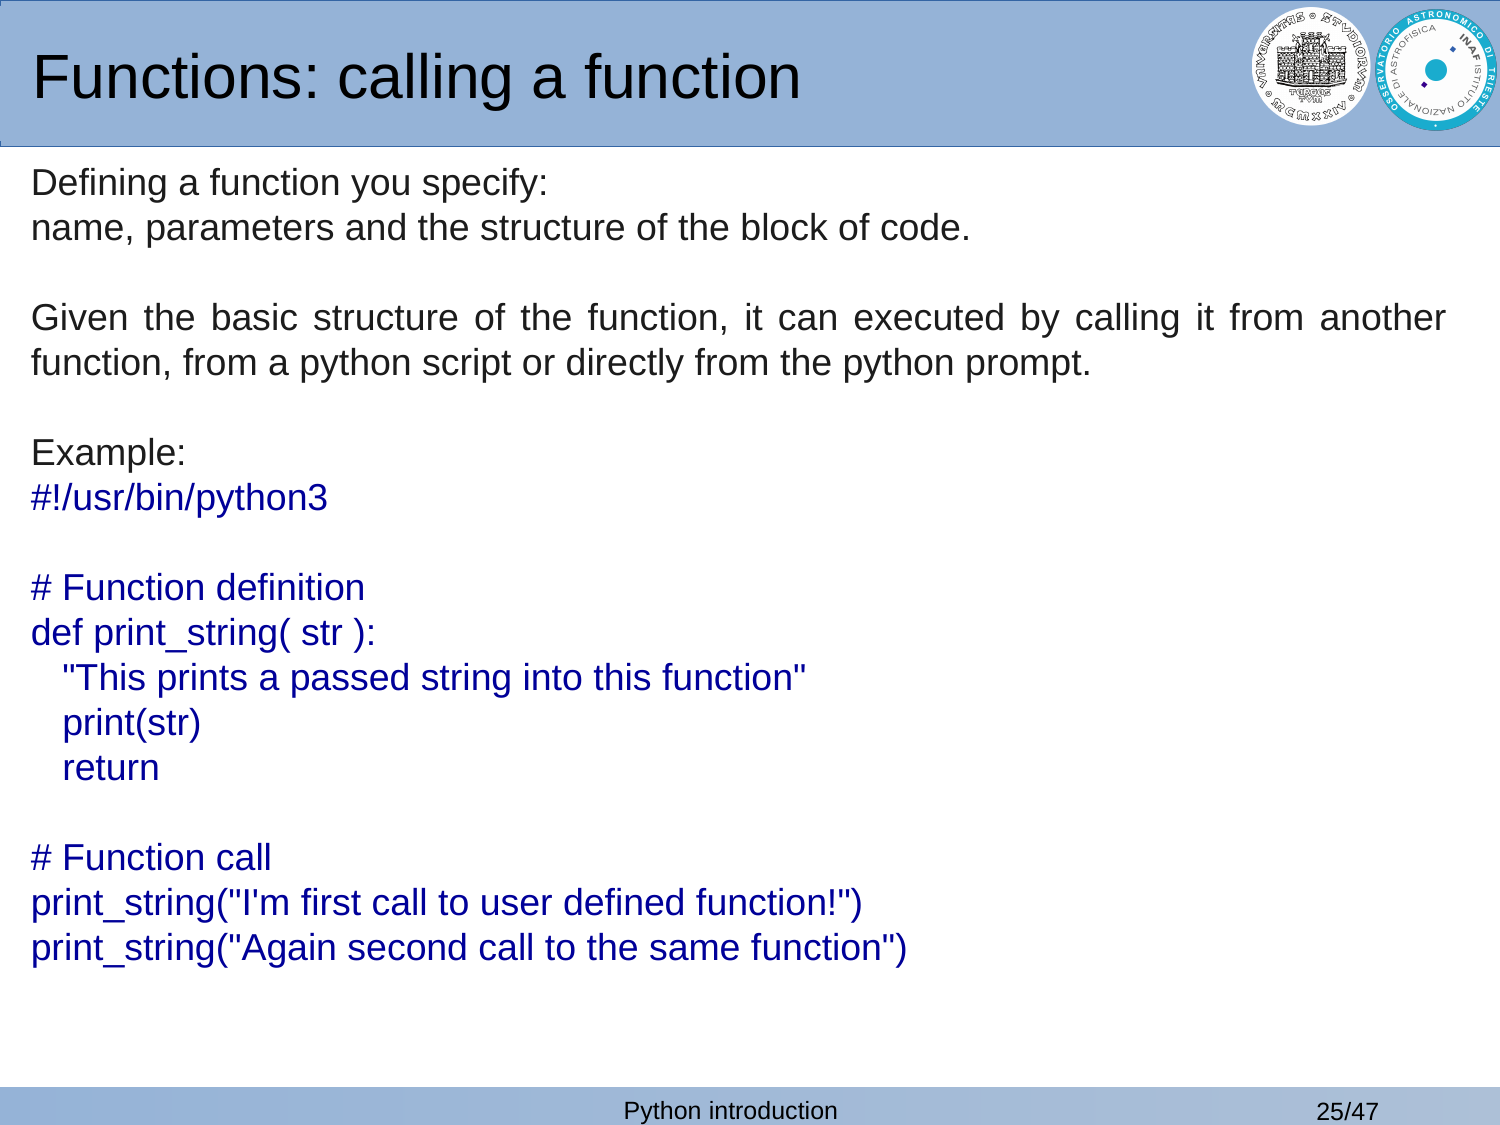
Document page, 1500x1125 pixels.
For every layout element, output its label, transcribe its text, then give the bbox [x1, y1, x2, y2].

picture [1252, 0, 1500, 156]
text_box Functions: calling a function [0, 5, 1243, 141]
list Defining a function you specify: name, parameters and the structure of the block of code. Given the basic structure of the function, it can executed by calling it from another function, from a python script or directly from the python prompt. Example: #!/usr/bin/python3 # Function definition def print_string( str ): "This prints a passed string into this function" print(str) return # Function call print_string("I'm first call to user defined function!") print_string("Again second call to the same function") [16, 150, 1462, 1065]
